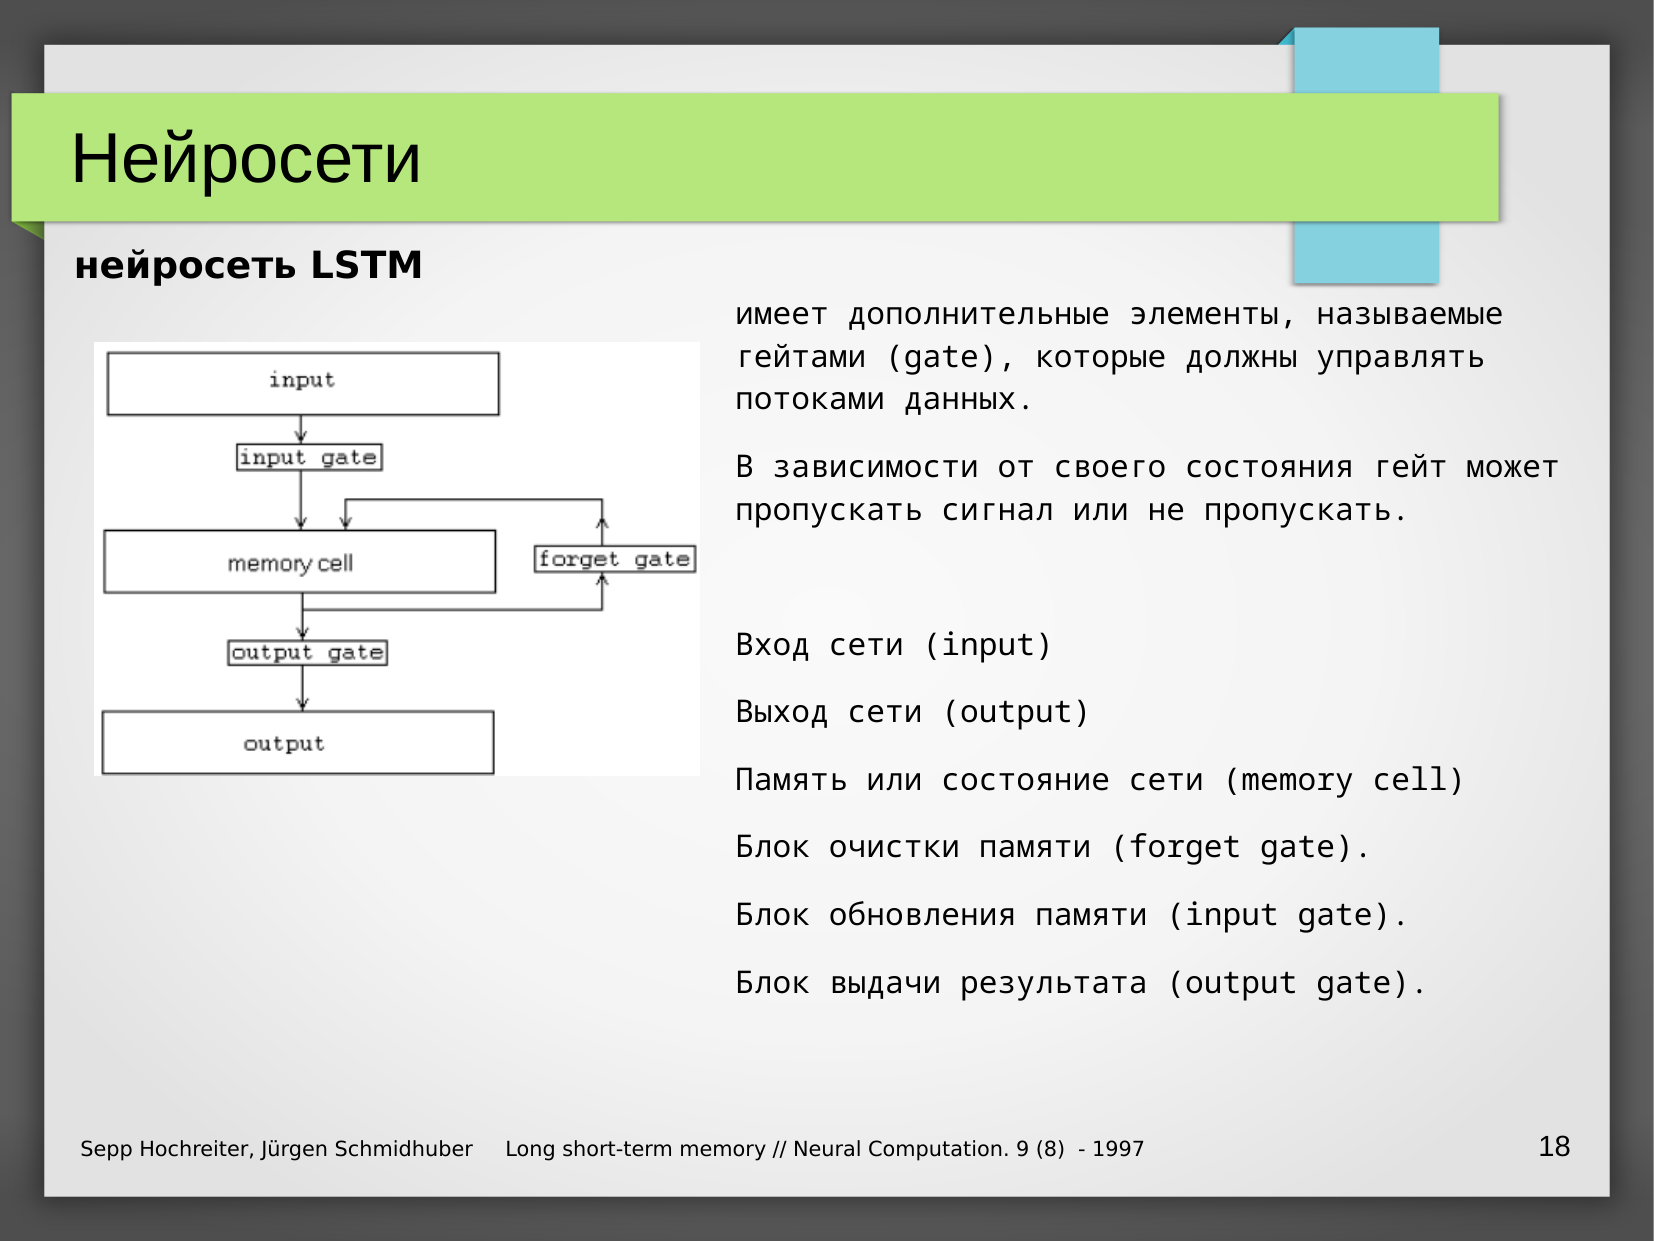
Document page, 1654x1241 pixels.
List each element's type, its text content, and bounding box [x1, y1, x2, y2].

text_box имеет дополнительные элементы, называемые гейтами (gate), которые должны управлять потоками данных. В зависимости от своего состояния гейт может пропускать сигнал или не пропускать. Вход сети (input) Выход сети (output) Память или состояние сети (memory cell) Блок очистки памяти (forget gate). Блок обновления памяти (input gate). Блок выдачи результата (output gate). [720, 283, 1583, 1087]
title Нейросети [70, 118, 1205, 199]
text_box Sepp Hochreiter, Jürgen Schmidhuber Long short-term memory // Neural Computation. 9 (8) - 1997 [59, 1130, 1524, 1170]
picture [0, 0, 1654, 1241]
text_box нейросеть LSTM [59, 236, 804, 343]
